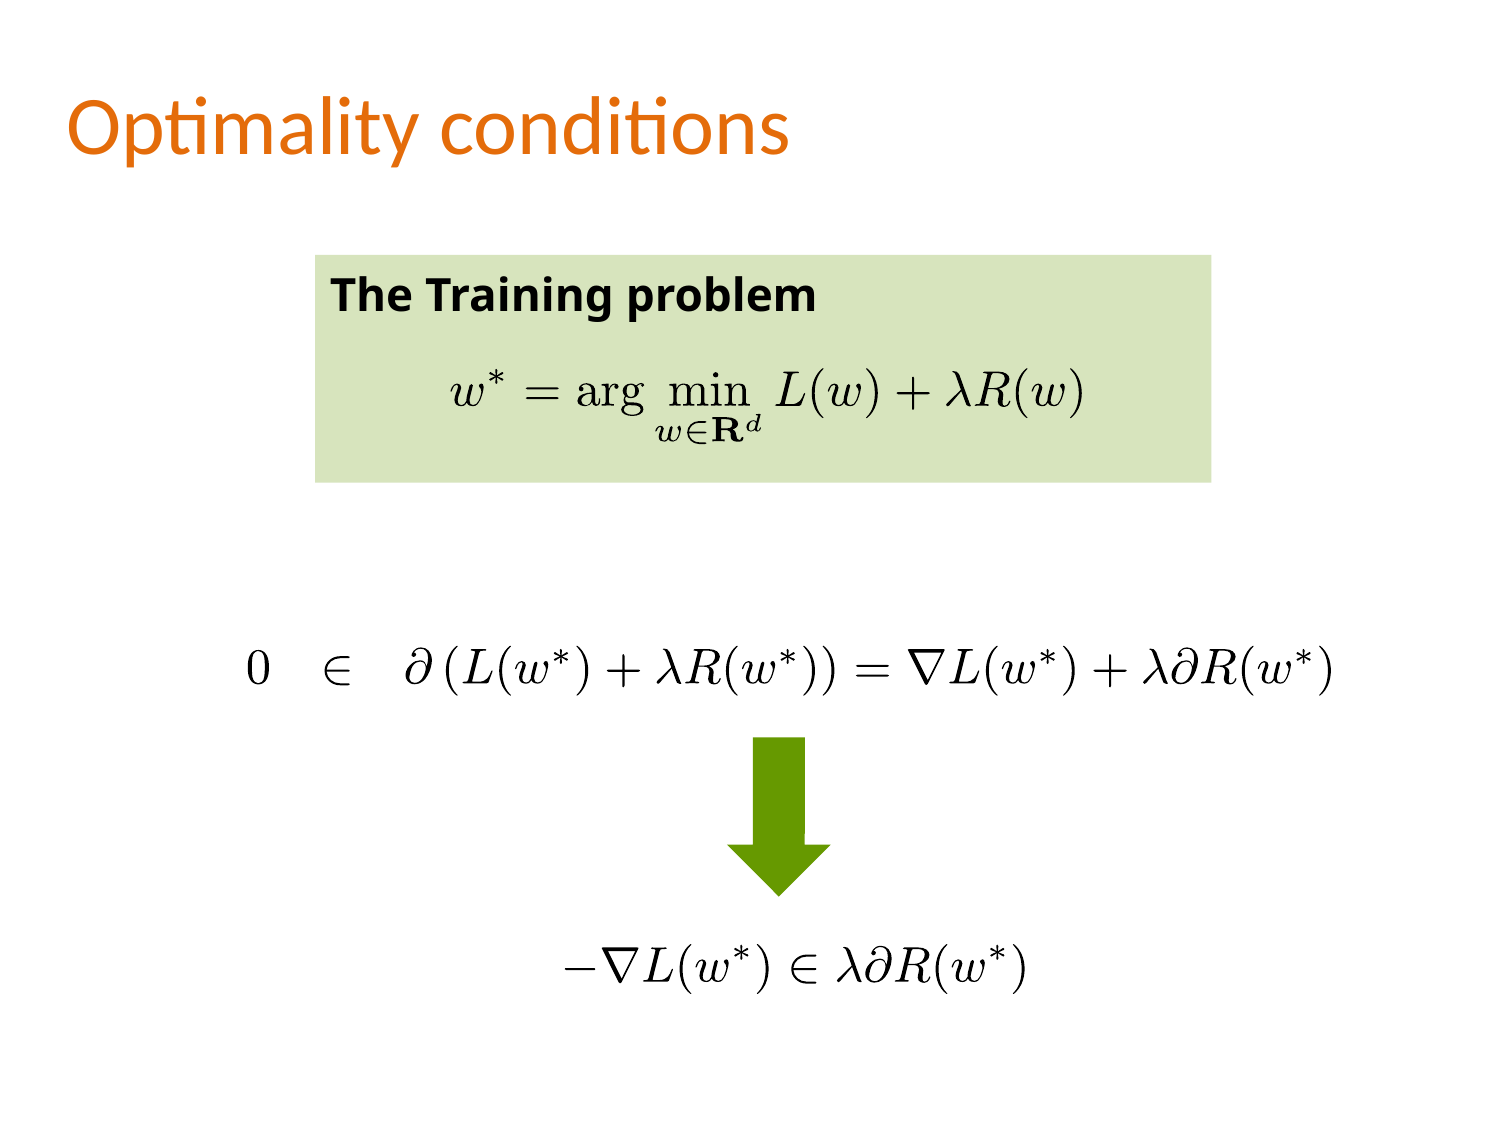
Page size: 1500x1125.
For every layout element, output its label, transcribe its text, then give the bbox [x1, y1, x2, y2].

text_box Optimality conditions [51, 27, 1432, 215]
text_box [245, 645, 1336, 696]
text_box The Training problem [315, 254, 1212, 483]
text_box [726, 737, 831, 897]
text_box [560, 944, 1030, 994]
text_box [449, 368, 1087, 445]
